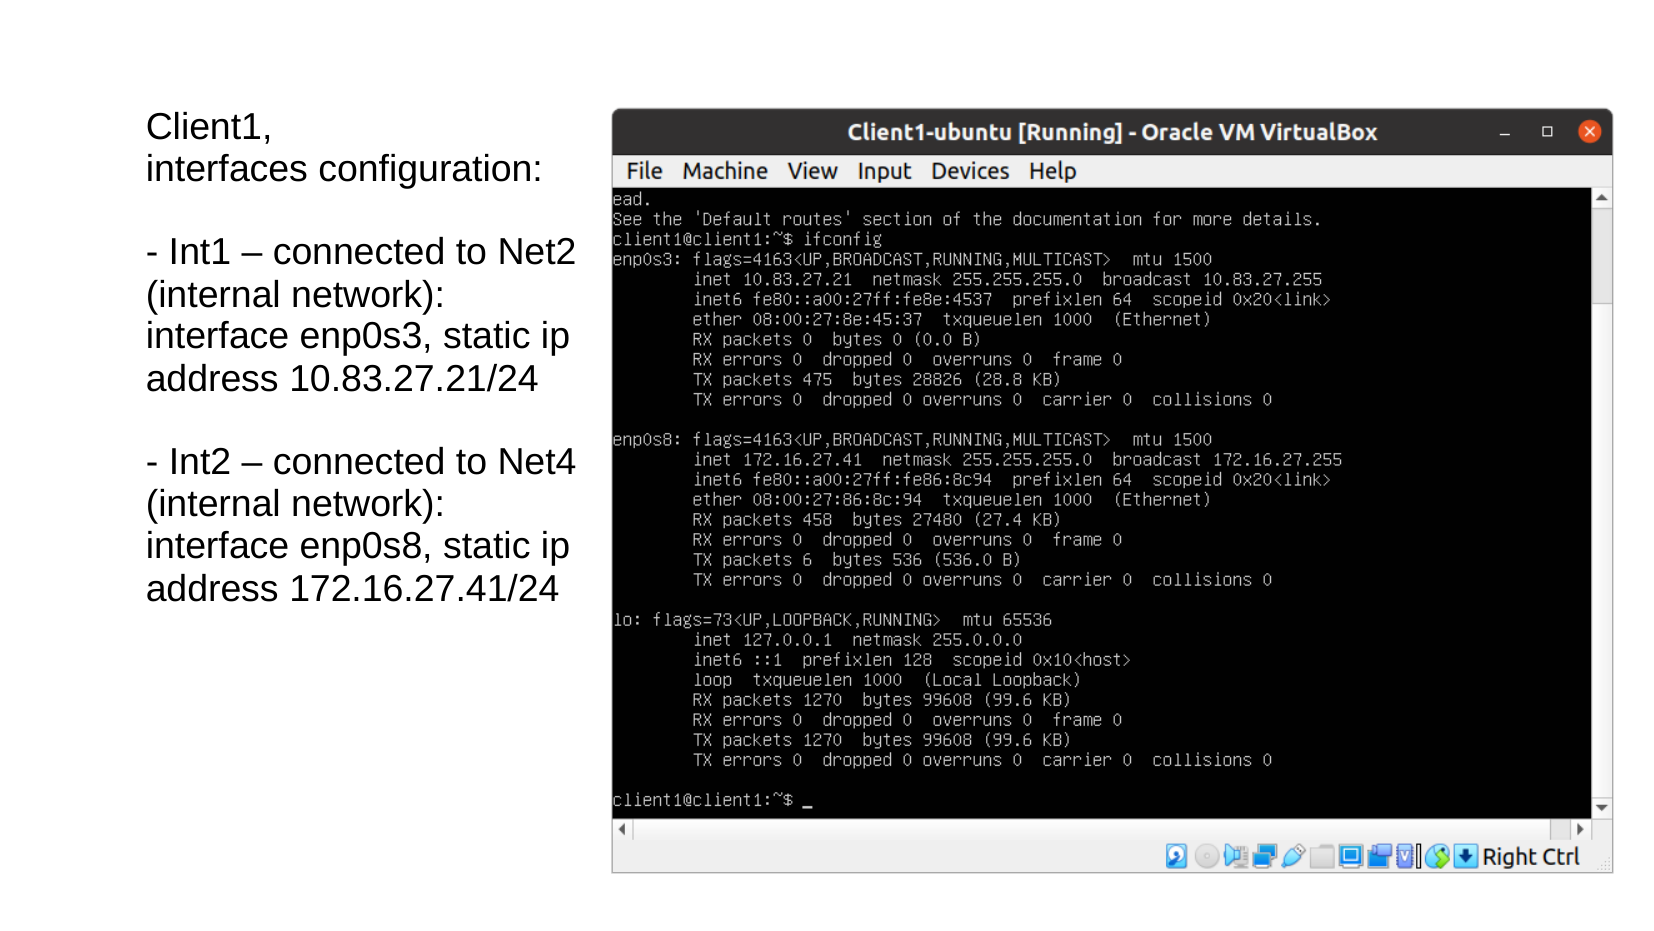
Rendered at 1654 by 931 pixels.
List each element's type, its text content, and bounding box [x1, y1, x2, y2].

picture [600, 99, 1625, 886]
title Client1, interfaces configuration: - Int1 – connected to Net2 (internal network): interface enp0s3, static ip address 10.83.27.21/24 - Int2 – connected to Net4 (internal network): interface enp0s8, static ip address 172.16.27.41/24 [75, 105, 593, 609]
